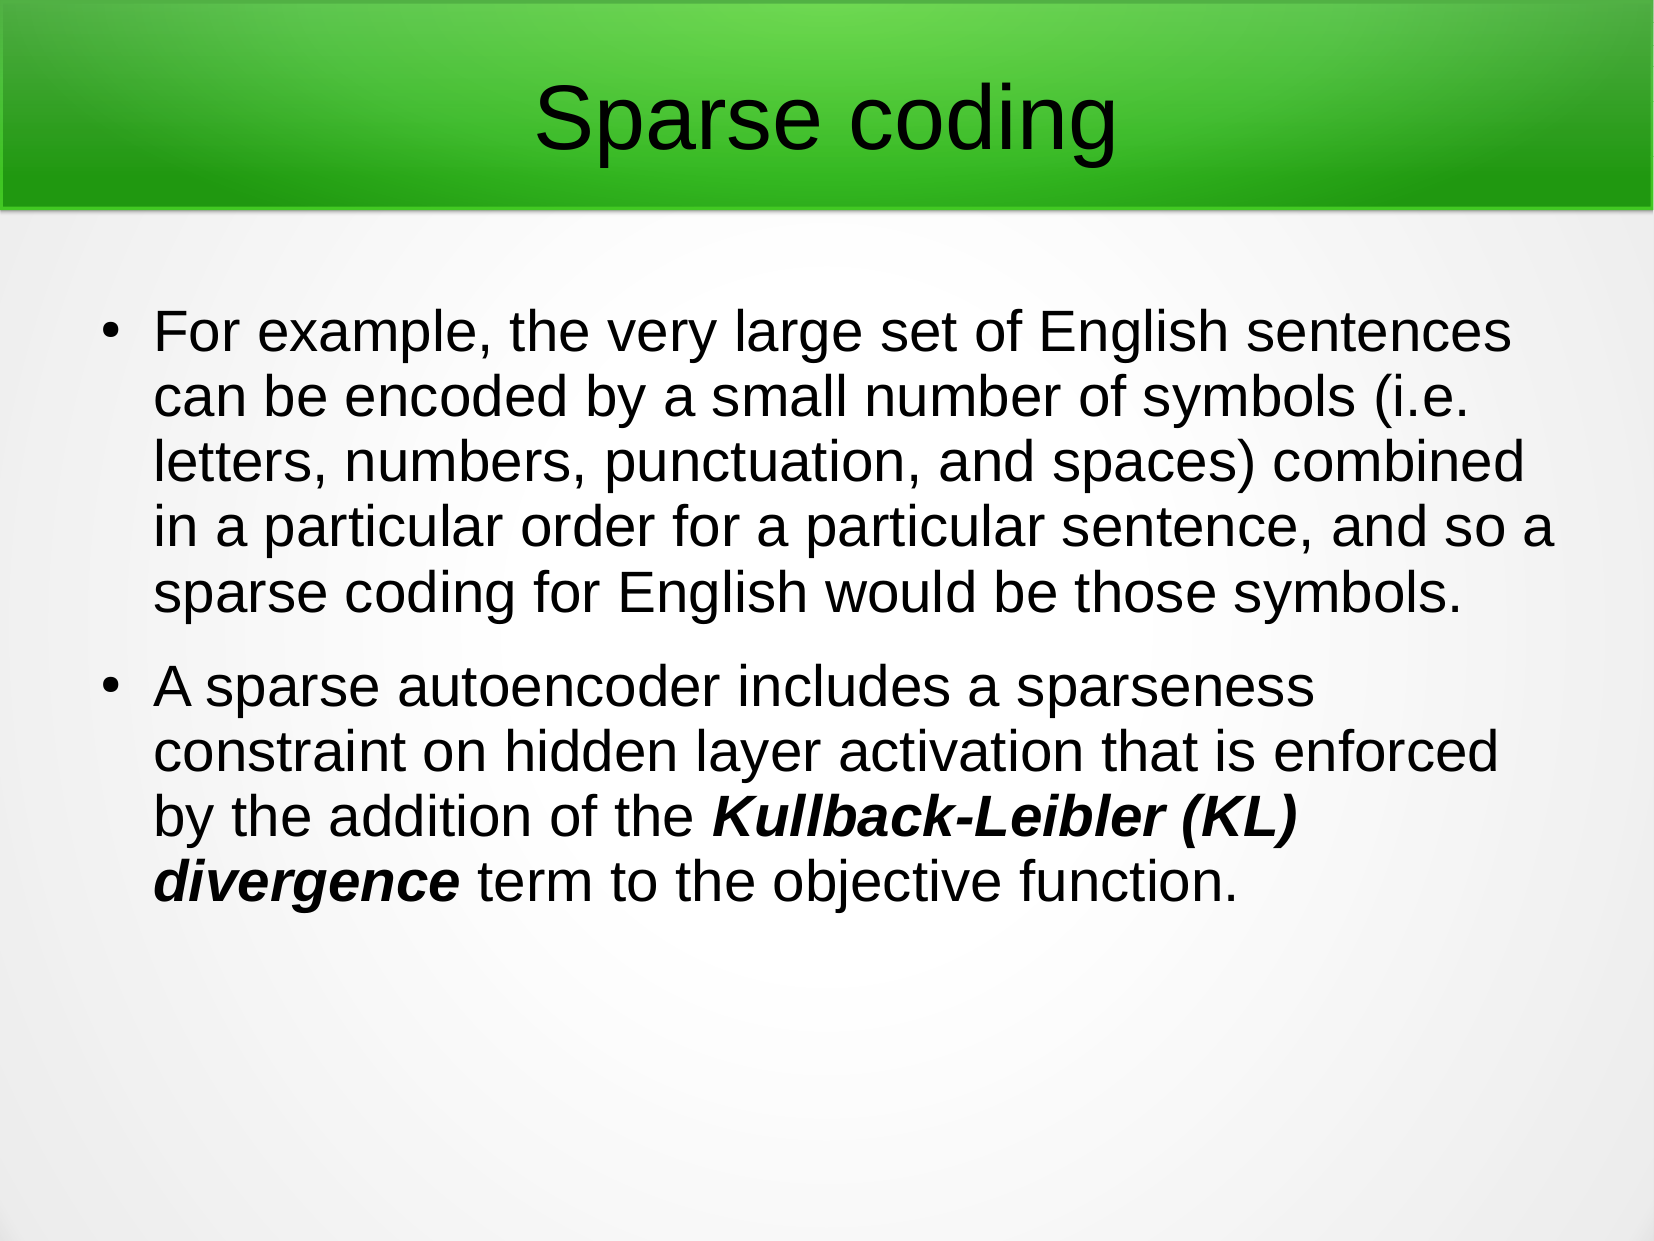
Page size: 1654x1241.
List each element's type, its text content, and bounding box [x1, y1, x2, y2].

title Sparse coding [82, 47, 1571, 189]
list For example, the very large set of English sentences can be encoded by a small number of symbols (i.e. letters, numbers, punctuation, and spaces) combined in a particular order for a particular sentence, and so a sparse coding for English would be those symbols. A sparse autoencoder includes a sparseness constraint on hidden layer activation that is enforced by the addition of the Kullback-Leibler (KL) divergence term to the objective function. [82, 299, 1571, 1019]
